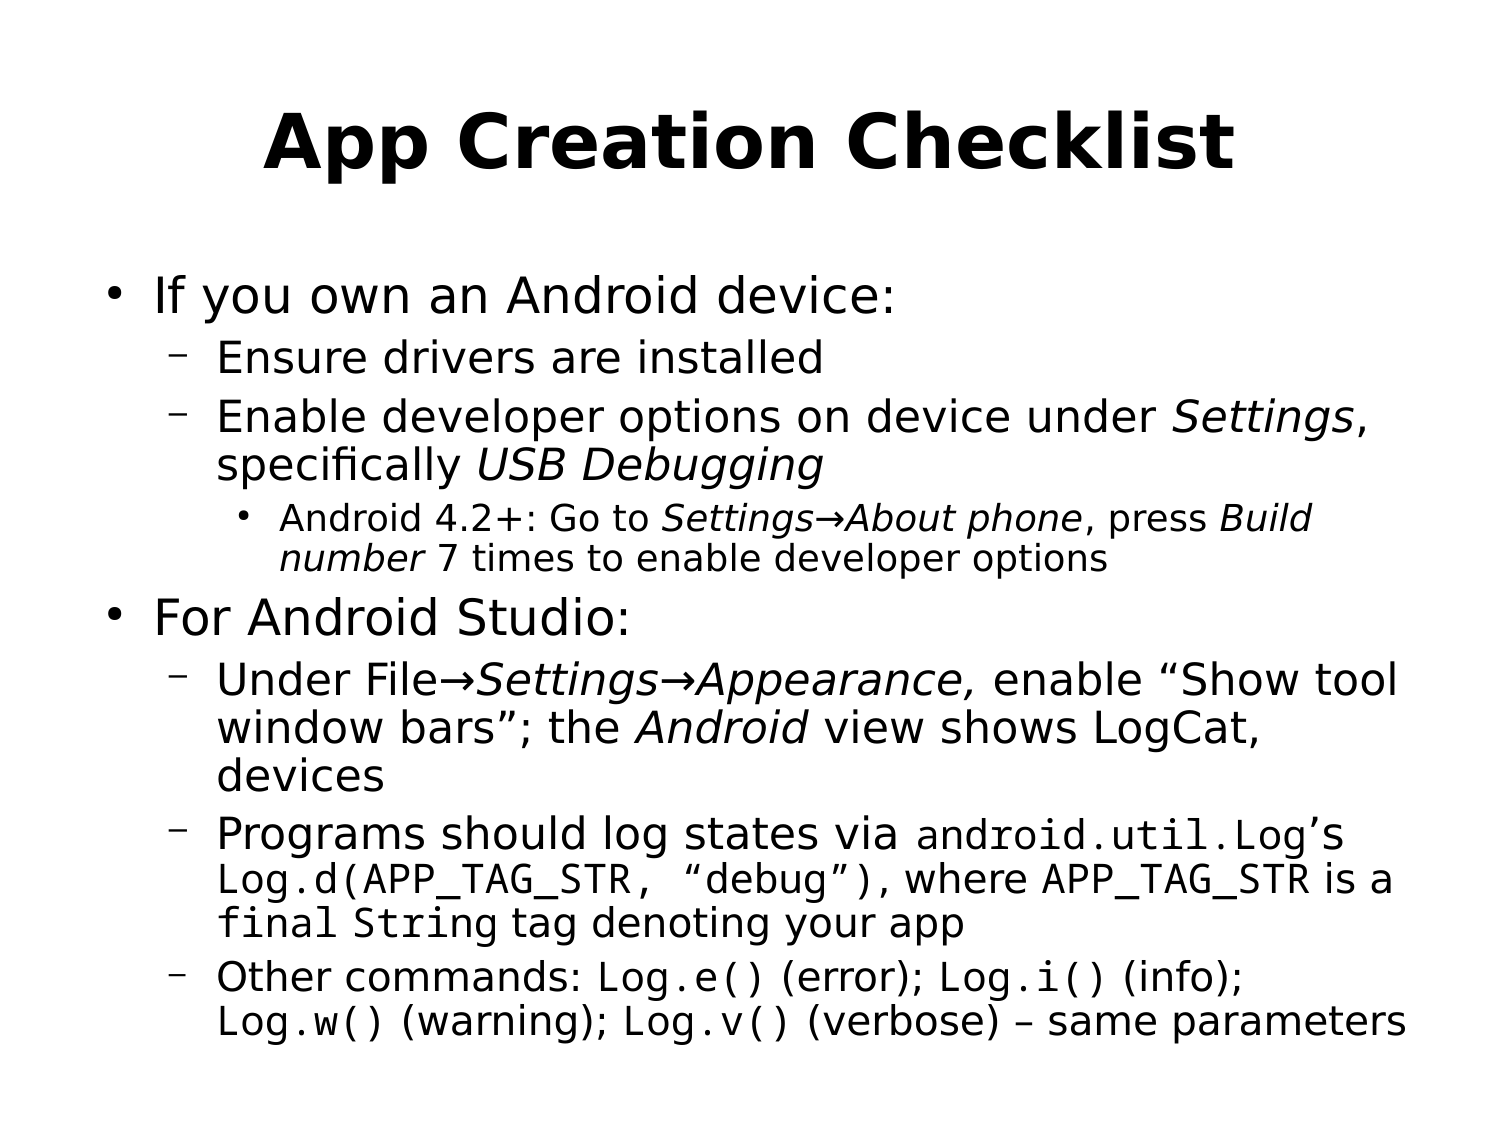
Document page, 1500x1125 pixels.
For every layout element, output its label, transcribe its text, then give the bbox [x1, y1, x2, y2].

title App Creation Checklist [75, 45, 1426, 233]
list If you own an Android device: Ensure drivers are installed Enable developer options on device under Settings, specifically USB Debugging Android 4.2+: Go to Settings→About phone, press Build number 7 times to enable developer options For Android Studio: Under File→Settings→Appearance, enable “Show tool window bars”; the Android view shows LogCat, devices Programs should log states via android.util.Log’s Log.d(APP_TAG_STR, “debug”), where APP_TAG_STR is a final String tag denoting your app Other commands: Log.e() (error); Log.i() (info); Log.w() (warning); Log.v() (verbose) – same parameters [75, 262, 1426, 1101]
